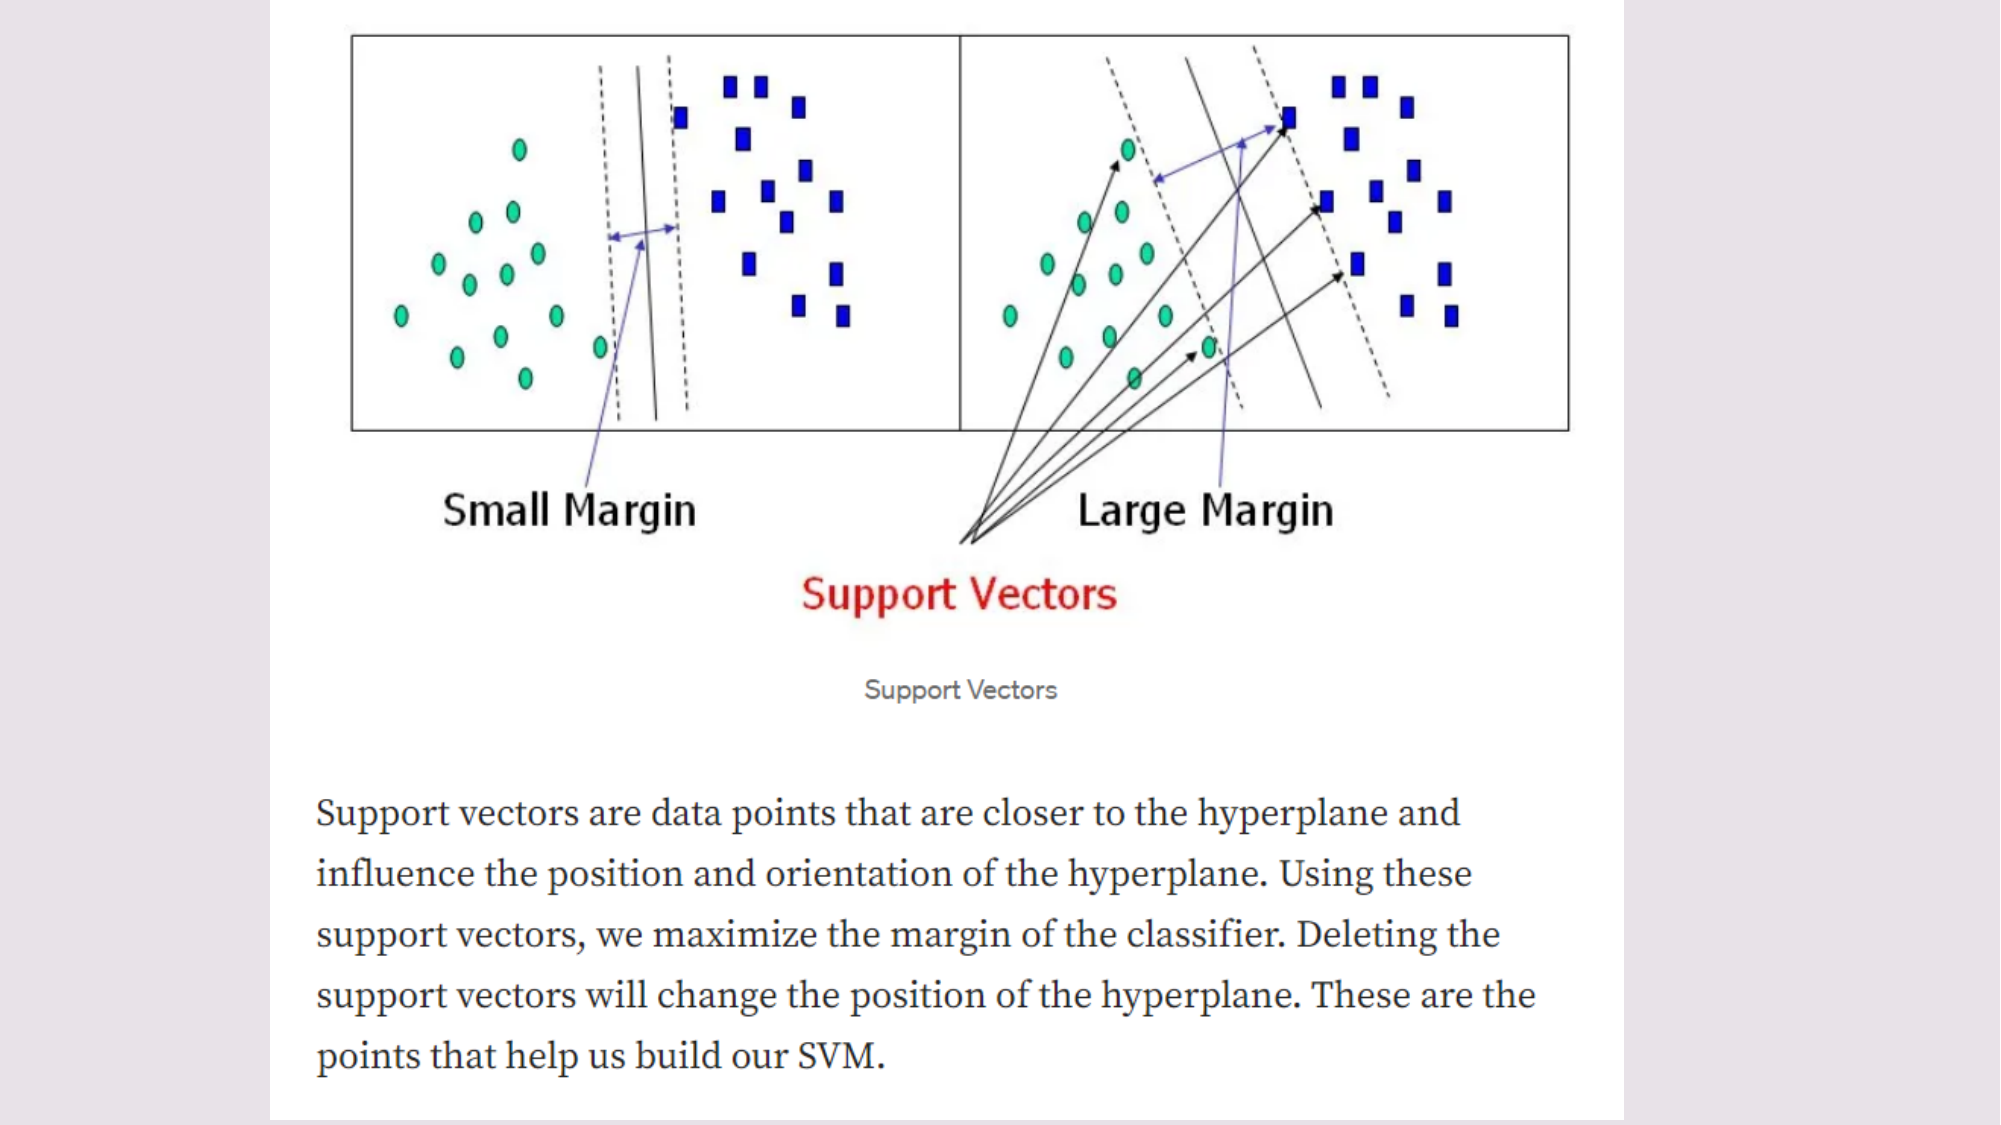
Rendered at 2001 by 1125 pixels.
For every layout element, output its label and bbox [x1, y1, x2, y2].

picture [270, 0, 1624, 1120]
